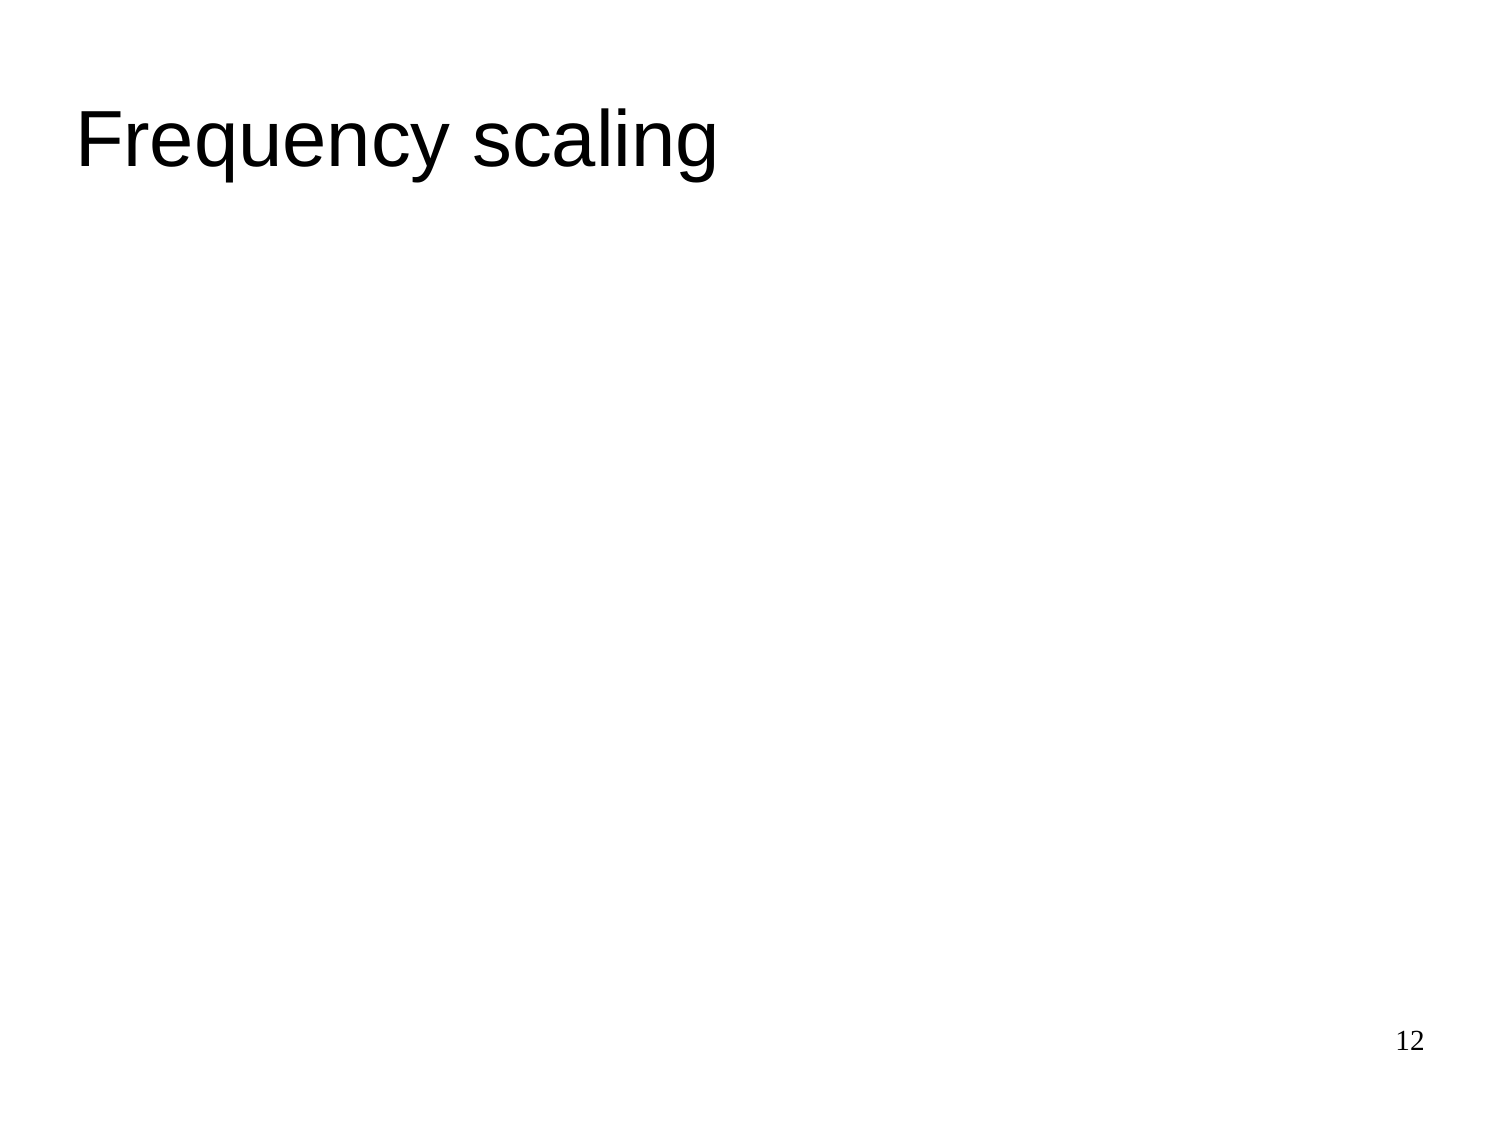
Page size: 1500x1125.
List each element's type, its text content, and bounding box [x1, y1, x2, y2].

title Frequency scaling [75, 44, 1425, 233]
